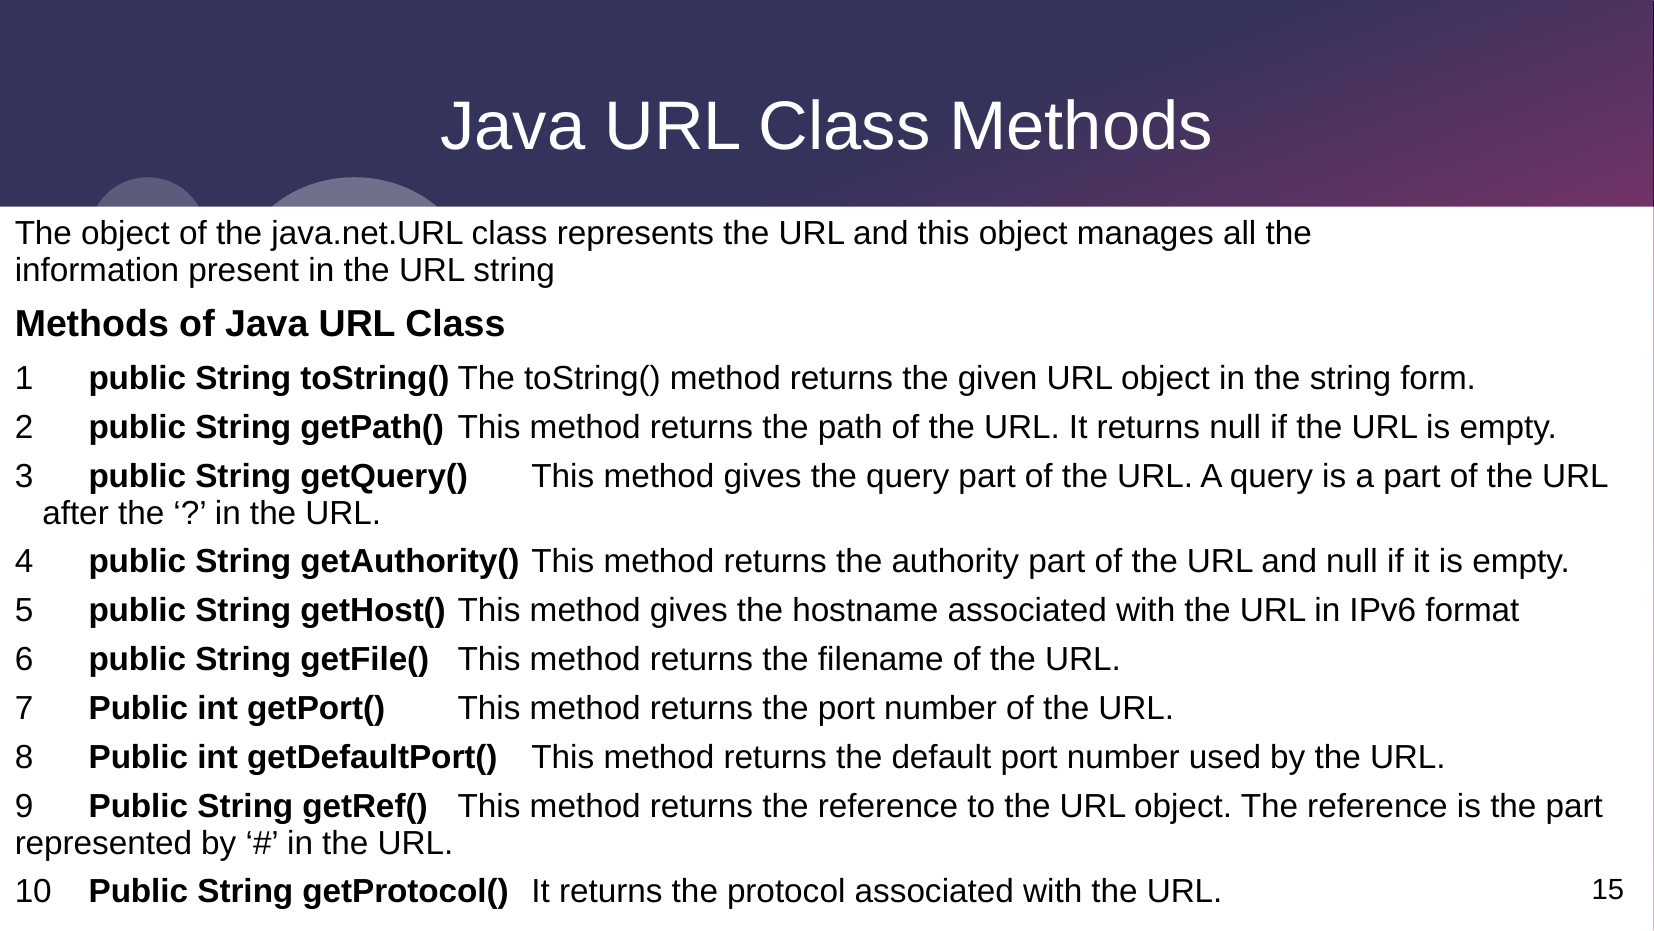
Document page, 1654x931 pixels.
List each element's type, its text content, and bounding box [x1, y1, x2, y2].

title Java URL Class Methods [88, 44, 1565, 207]
text_box Methods of Java URL Class [0, 295, 522, 352]
text_box 1 public String toString() The toString() method returns the given URL object in the string form. 2 public String getPath() This method returns the path of the URL. It returns null if the URL is empty. 3 public String getQuery() This method gives the query part of the URL. A query is a part of the URL after the ‘?’ in the URL. 4 public String getAuthority() This method returns the authority part of the URL and null if it is empty. 5 public String getHost() This method gives the hostname associated with the URL in IPv6 format 6 public String getFile() This method returns the filename of the URL. 7 Public int getPort() This method returns the port number of the URL. 8 Public int getDefaultPort() This method returns the default port number used by the URL. 9 Public String getRef() This method returns the reference to the URL object. The reference is the part represented by ‘#’ in the URL. 10 Public String getProtocol() It returns the protocol associated with the URL. [0, 352, 1646, 928]
text_box The object of the java.net.URL class represents the URL and this object manages all the information present in the URL string [0, 206, 1490, 306]
